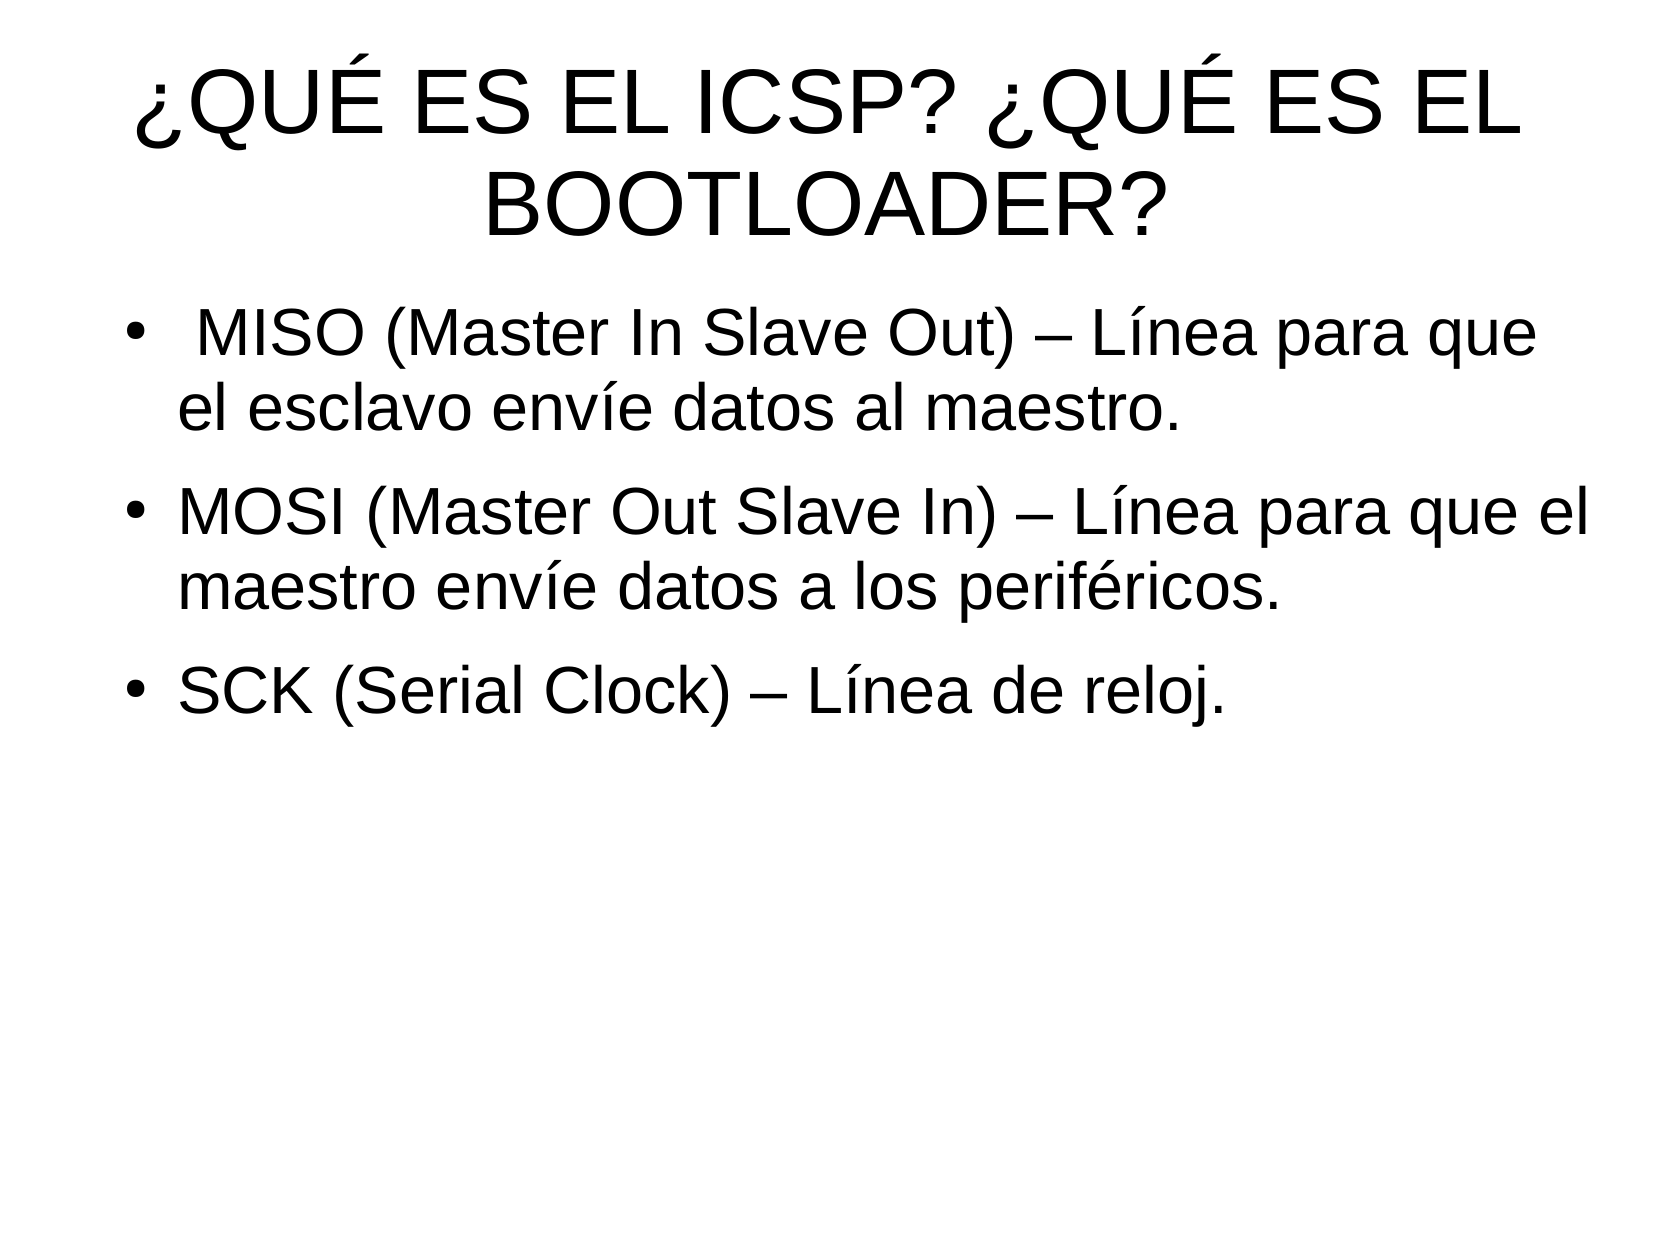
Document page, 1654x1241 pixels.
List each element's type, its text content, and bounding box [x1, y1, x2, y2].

title ¿QUÉ ES EL ICSP? ¿QUÉ ES EL BOOTLOADER? [82, 49, 1571, 257]
list MISO (Master In Slave Out) – Línea para que el esclavo envíe datos al maestro. MOSI (Master Out Slave In) – Línea para que el maestro envíe datos a los periféricos. SCK (Serial Clock) – Línea de reloj. [106, 295, 1595, 1015]
